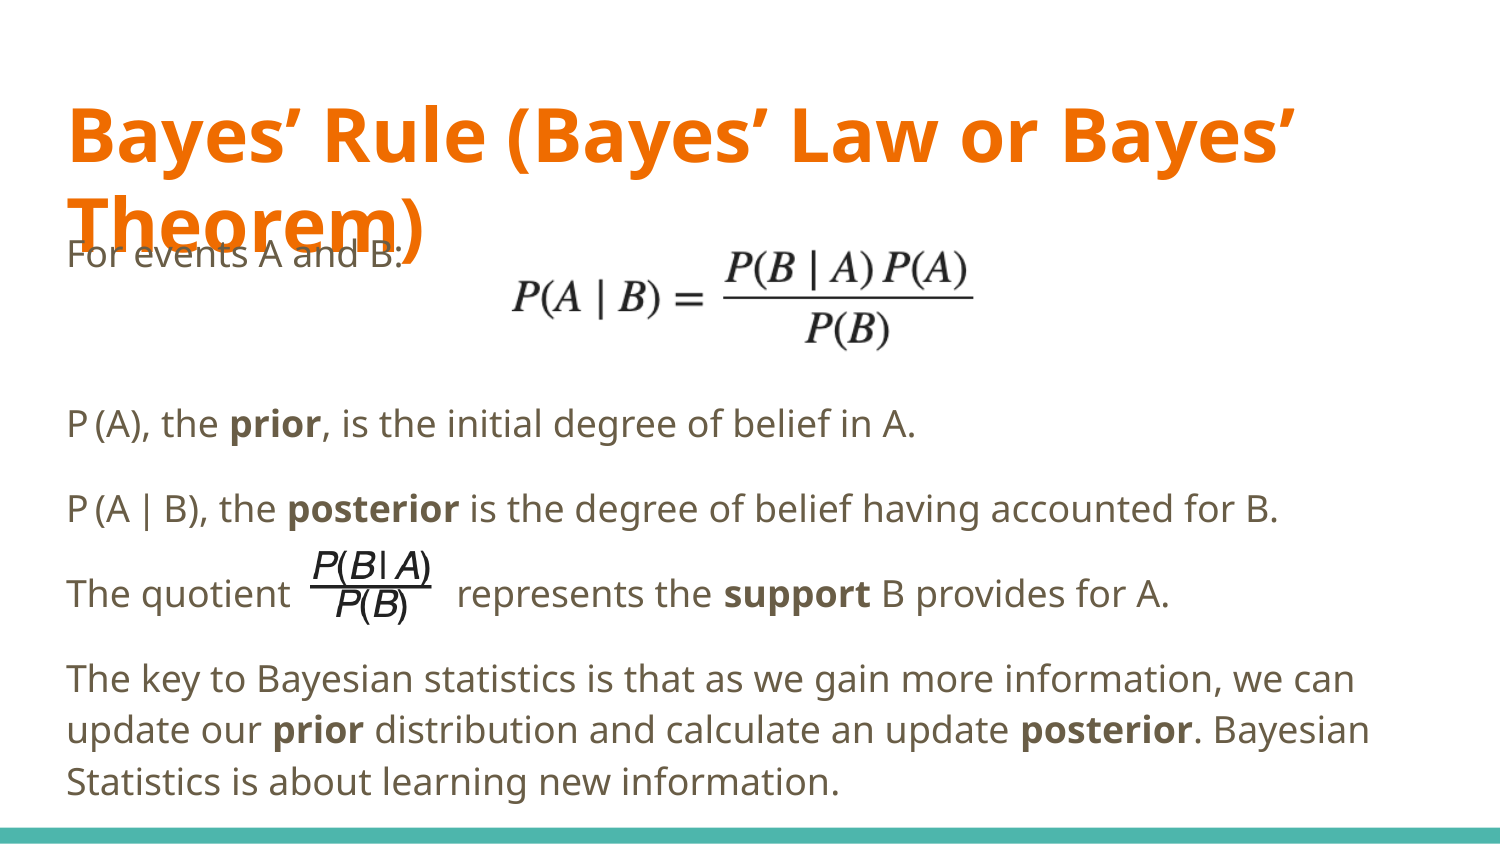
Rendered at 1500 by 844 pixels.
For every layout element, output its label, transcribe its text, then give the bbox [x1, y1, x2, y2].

picture [495, 231, 1005, 372]
list For events A and B: P (A), the prior, is the initial degree of belief in A. P (A | B), the posterior is the degree of belief having accounted for B. The quotient represents the support B provides for A. The key to Bayesian statistics is that as we gain more information, we can update our prior distribution and calculate an update posterior. Bayesian Statistics is about learning new information. [51, 207, 1449, 829]
picture [299, 538, 442, 635]
title Bayes’ Rule (Bayes’ Law or Bayes’ Theorem) [51, 72, 1449, 189]
